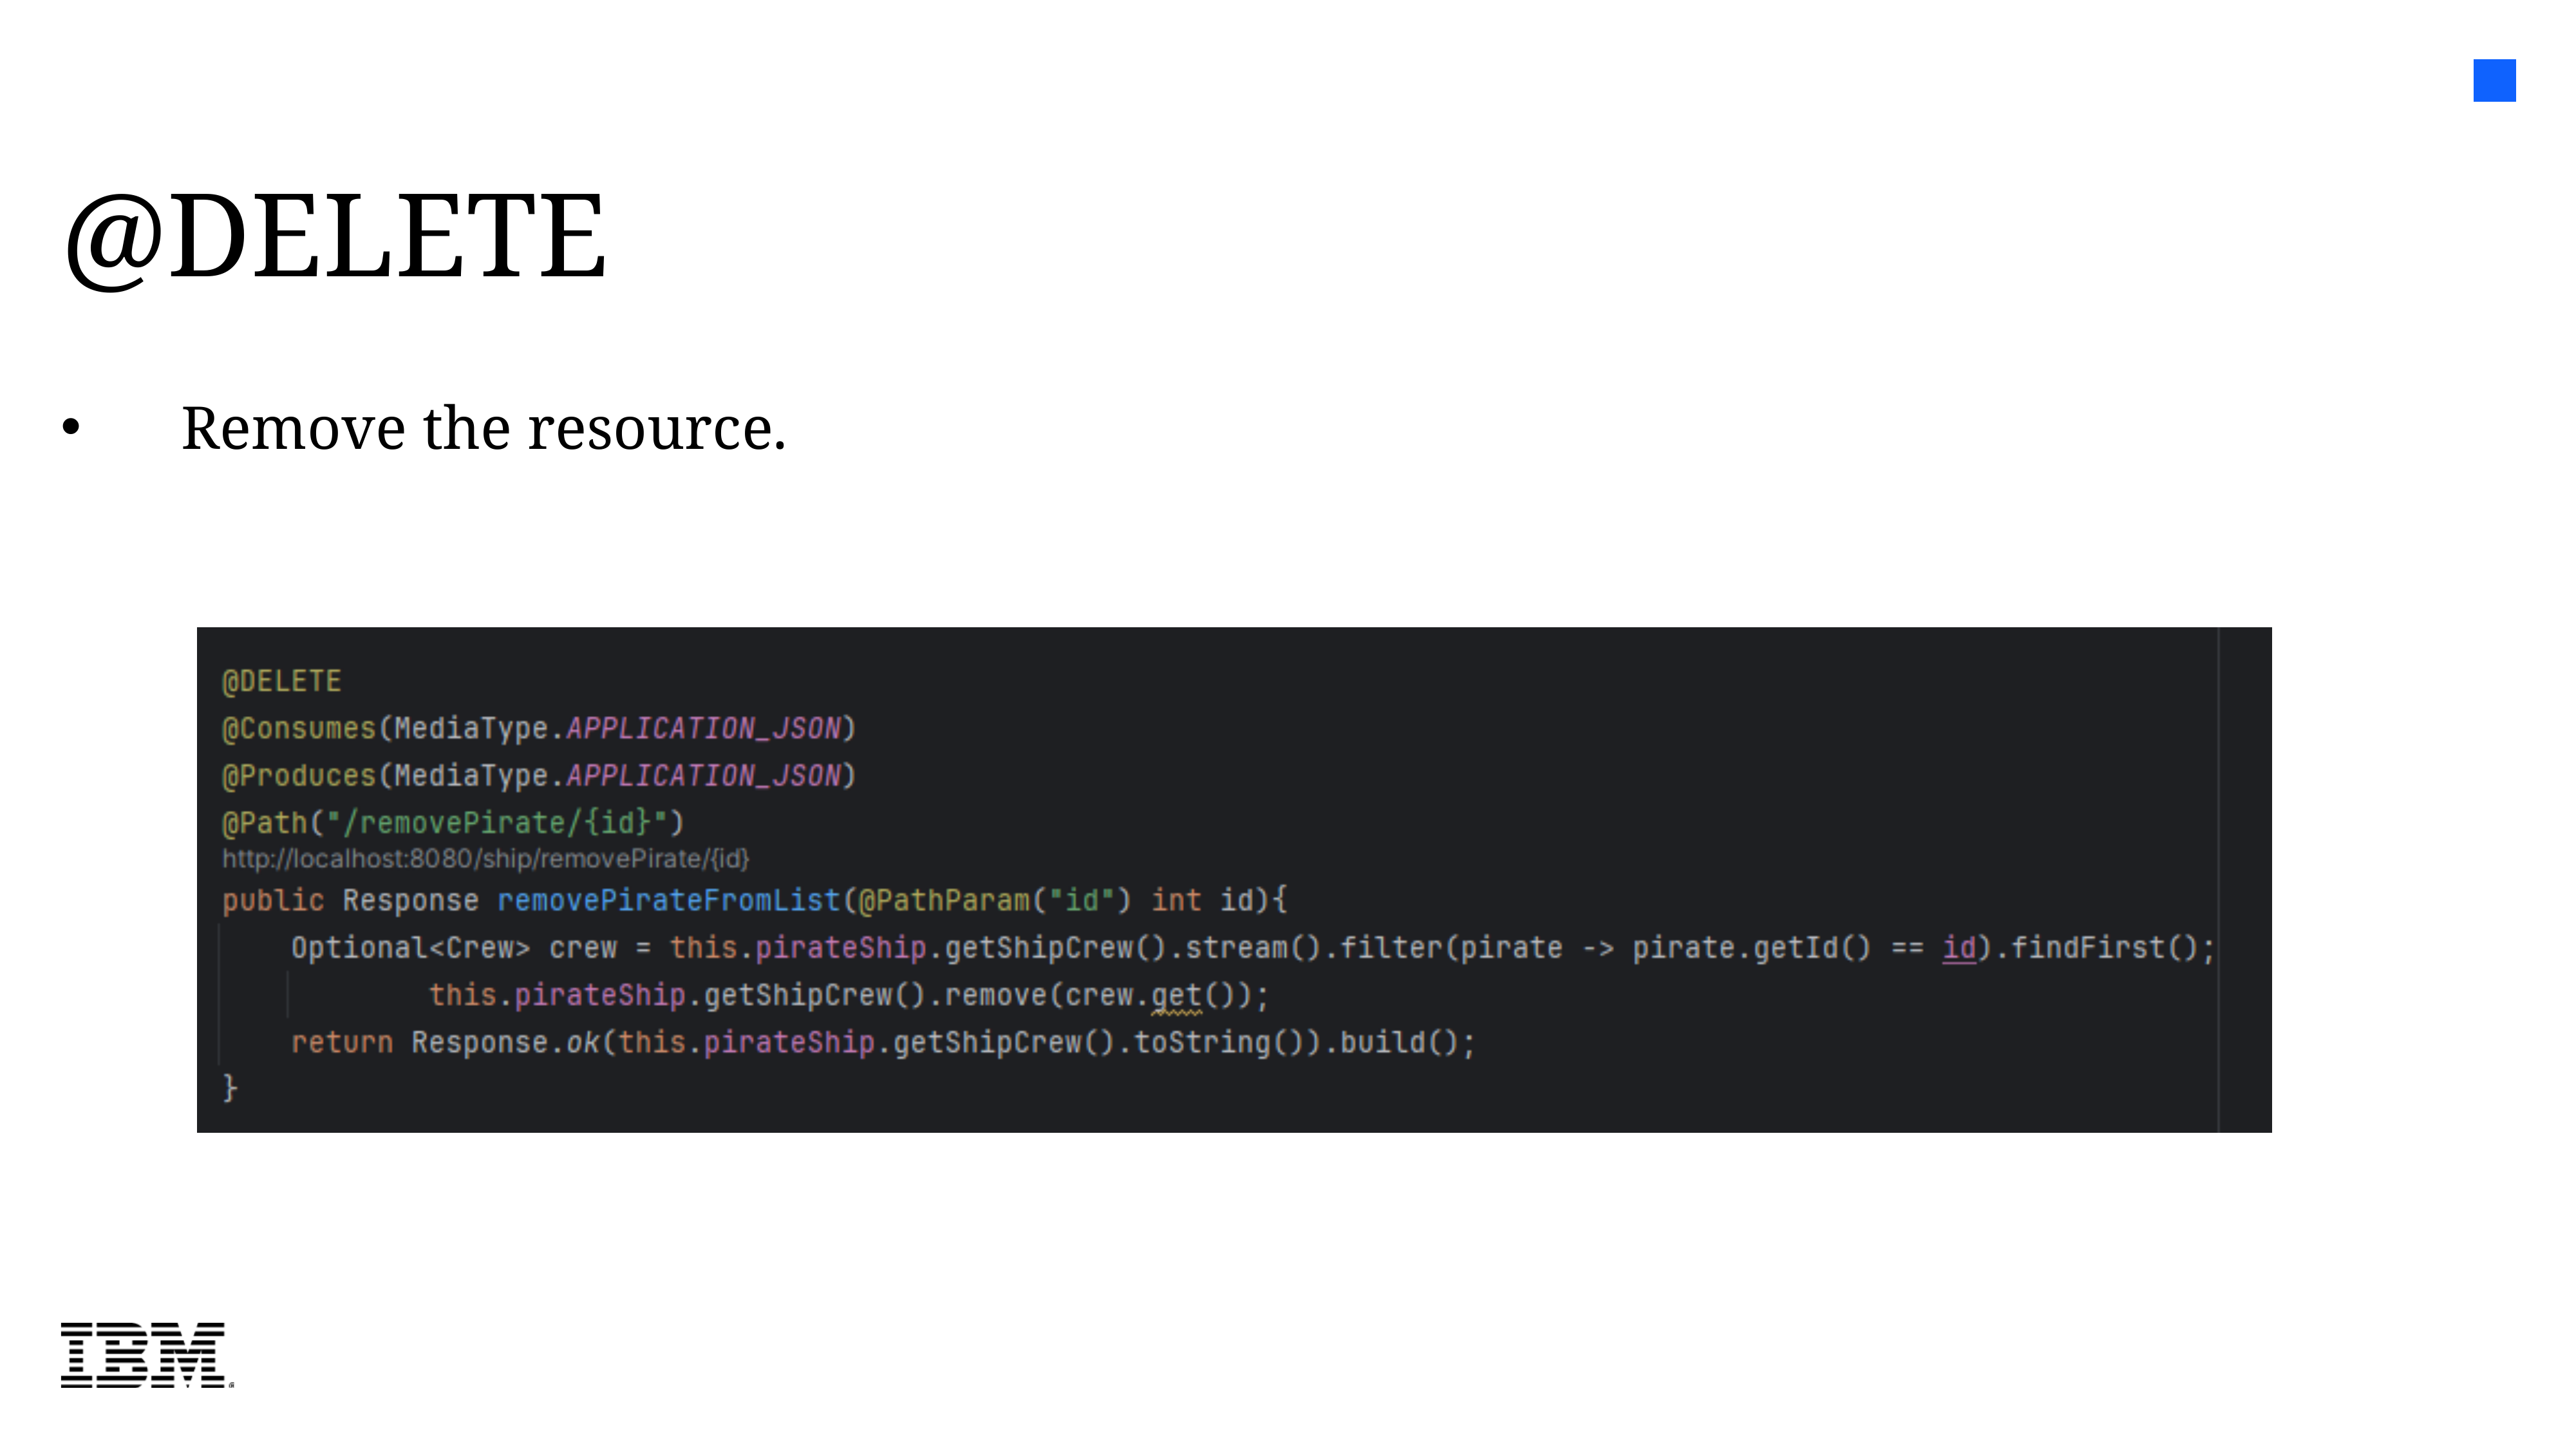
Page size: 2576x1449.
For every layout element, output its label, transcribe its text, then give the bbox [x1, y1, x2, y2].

title @DELETE [61, 161, 1128, 338]
text_box [2475, 60, 2515, 100]
text_box Remove the resource. [61, 390, 1128, 1182]
picture [197, 627, 2272, 1133]
